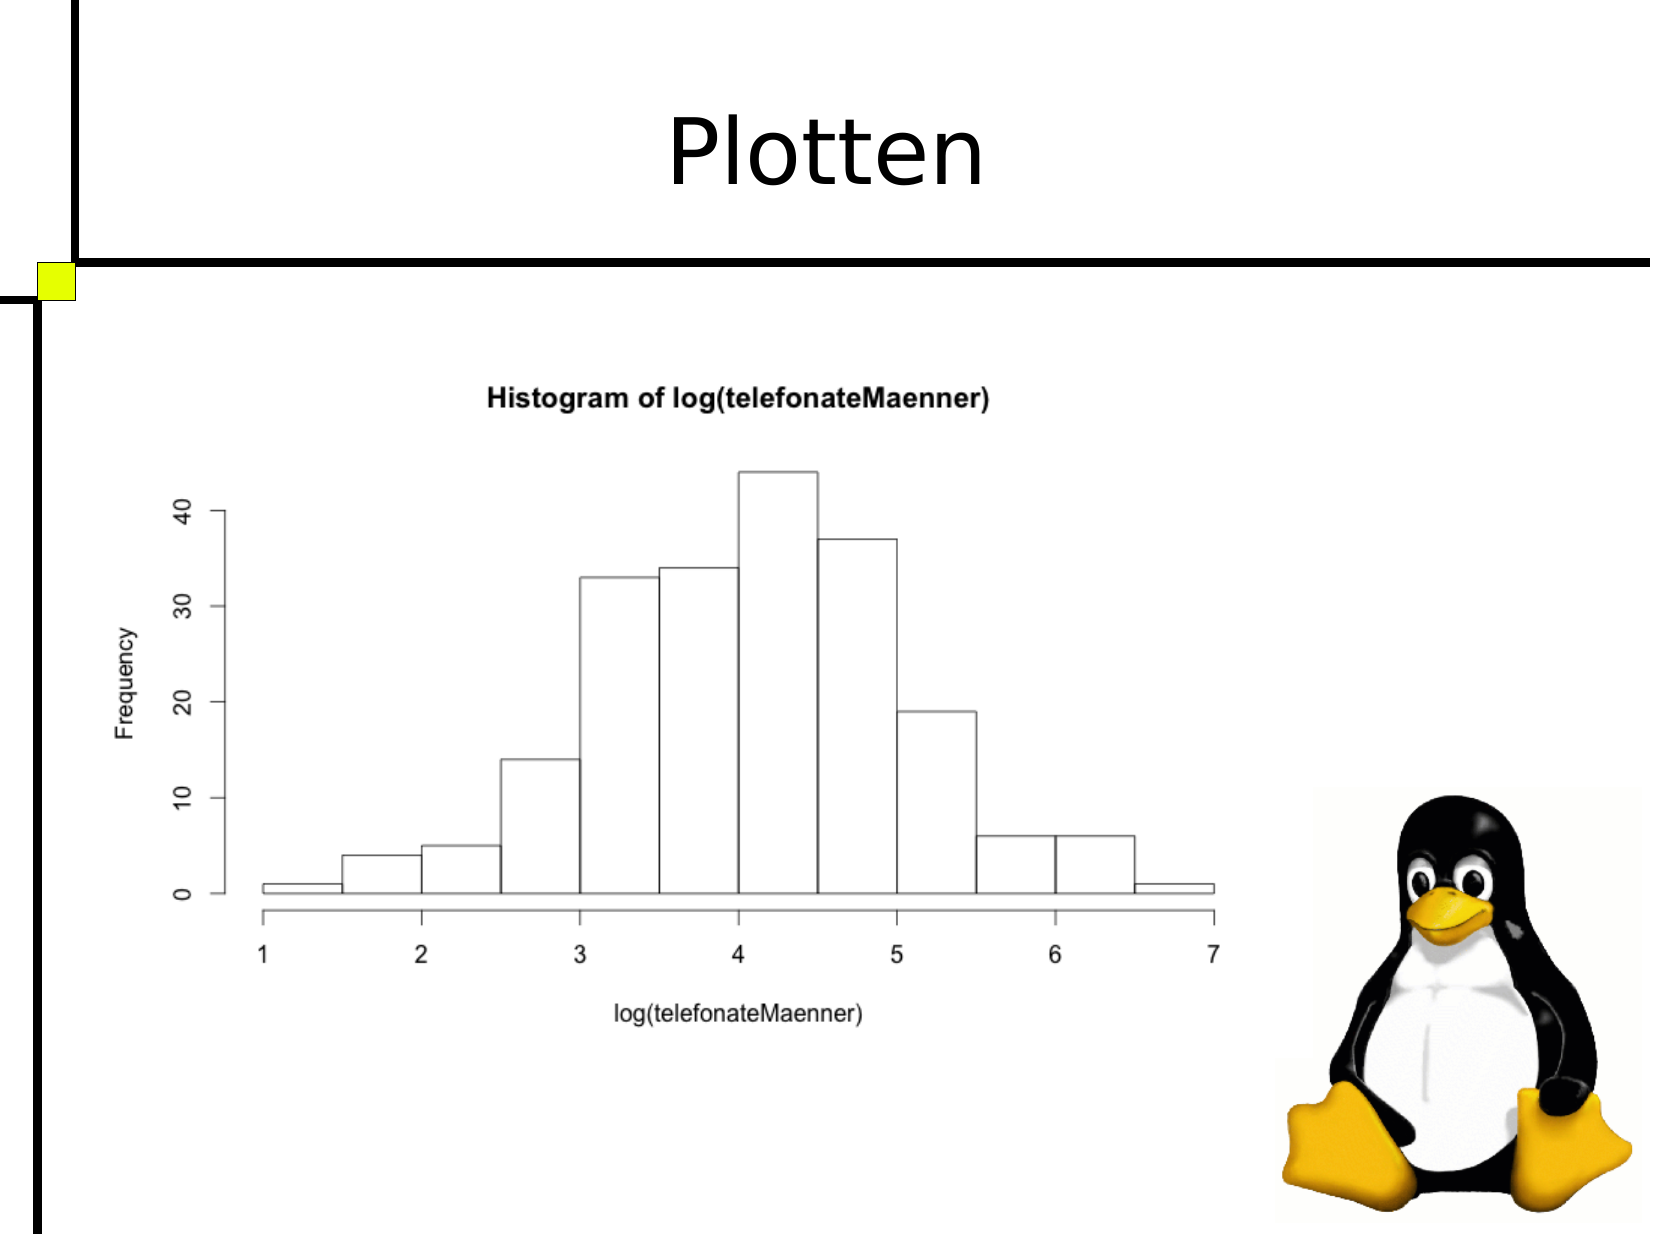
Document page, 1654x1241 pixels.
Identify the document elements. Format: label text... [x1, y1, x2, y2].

title Plotten [82, 49, 1571, 257]
picture [107, 337, 1642, 1223]
